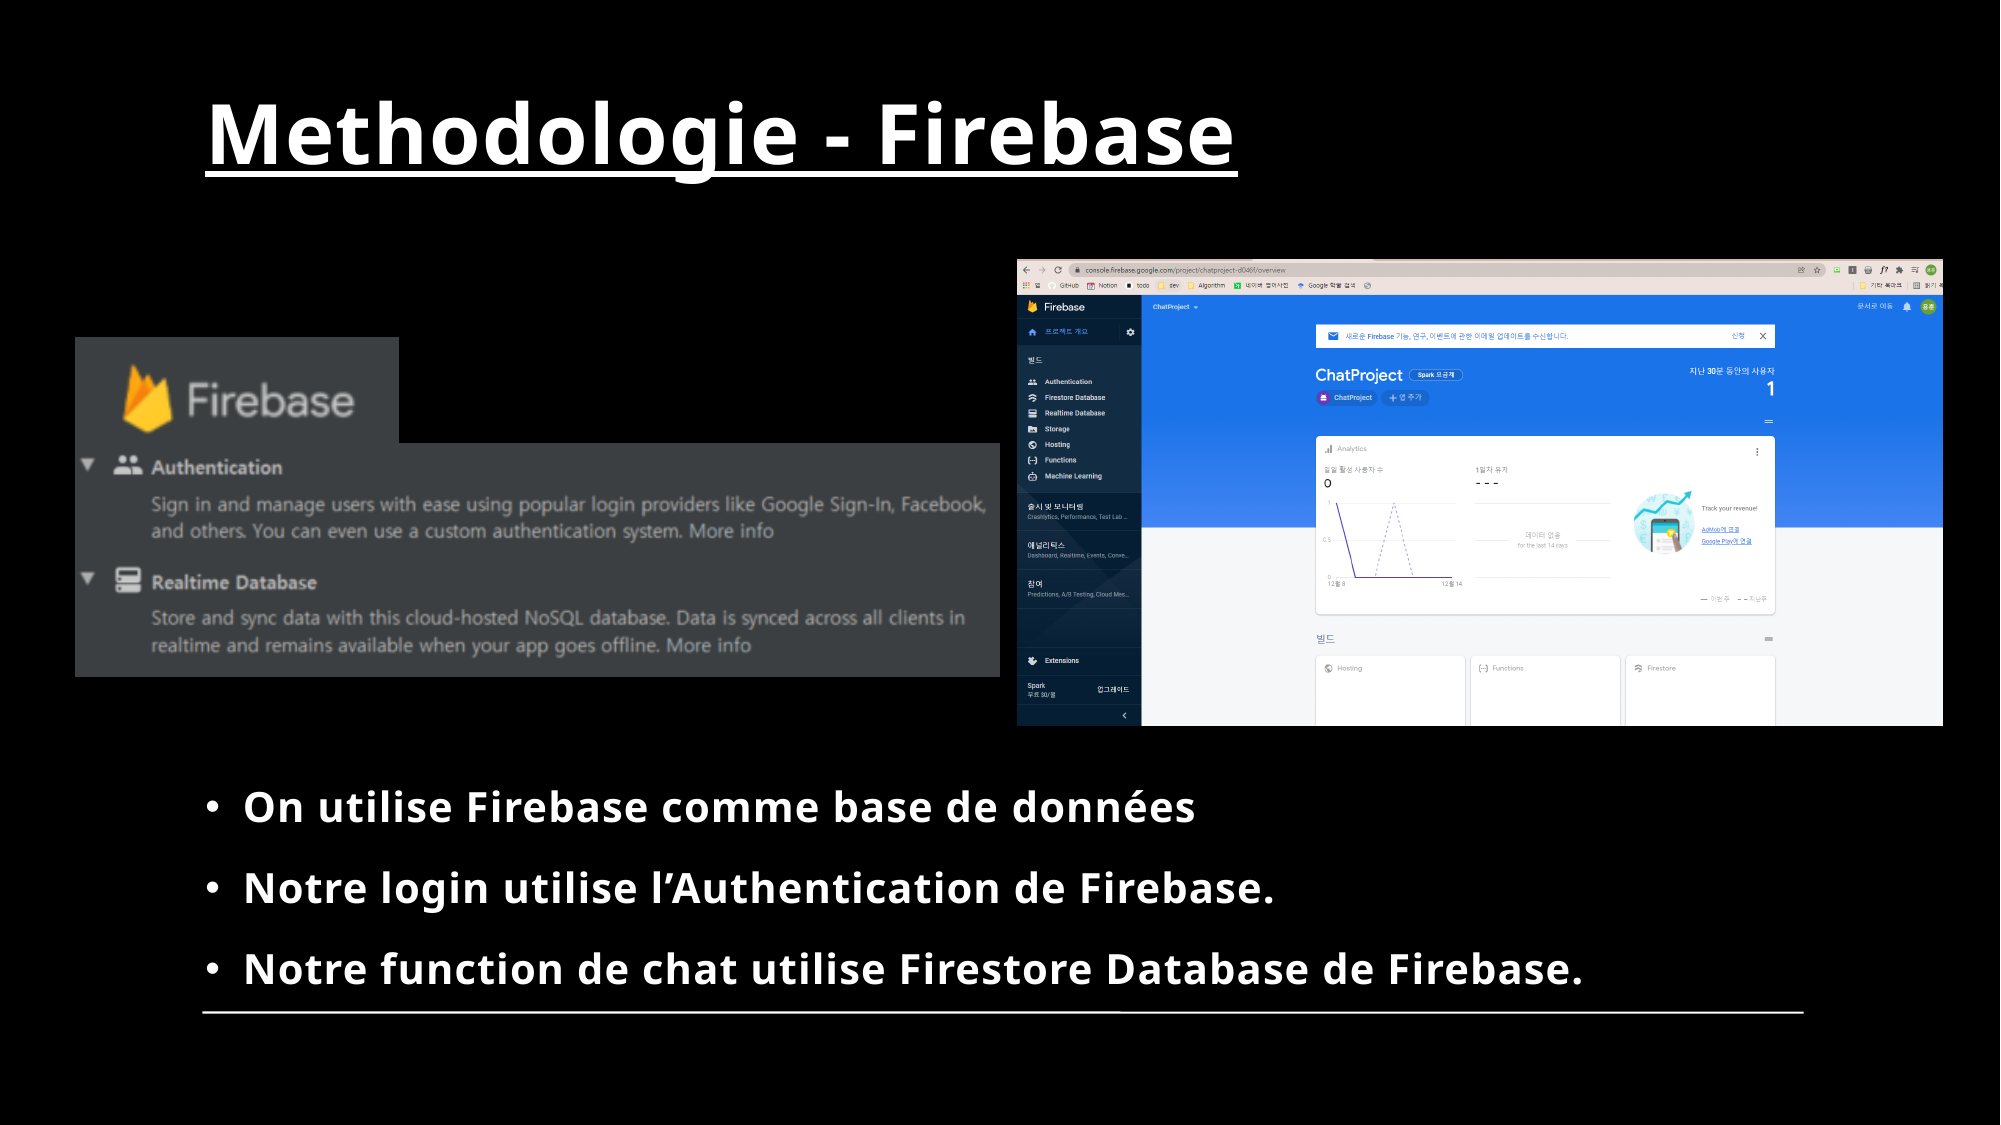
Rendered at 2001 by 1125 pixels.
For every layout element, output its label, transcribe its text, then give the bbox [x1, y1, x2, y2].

title Methodologie - Firebase [187, 45, 1813, 205]
picture [75, 337, 1000, 677]
picture [1017, 259, 1943, 727]
list On utilise Firebase comme base de données Notre login utilise l’Authentication de Firebase. Notre function de chat utilise Firestore Database de Firebase. [187, 753, 1813, 968]
